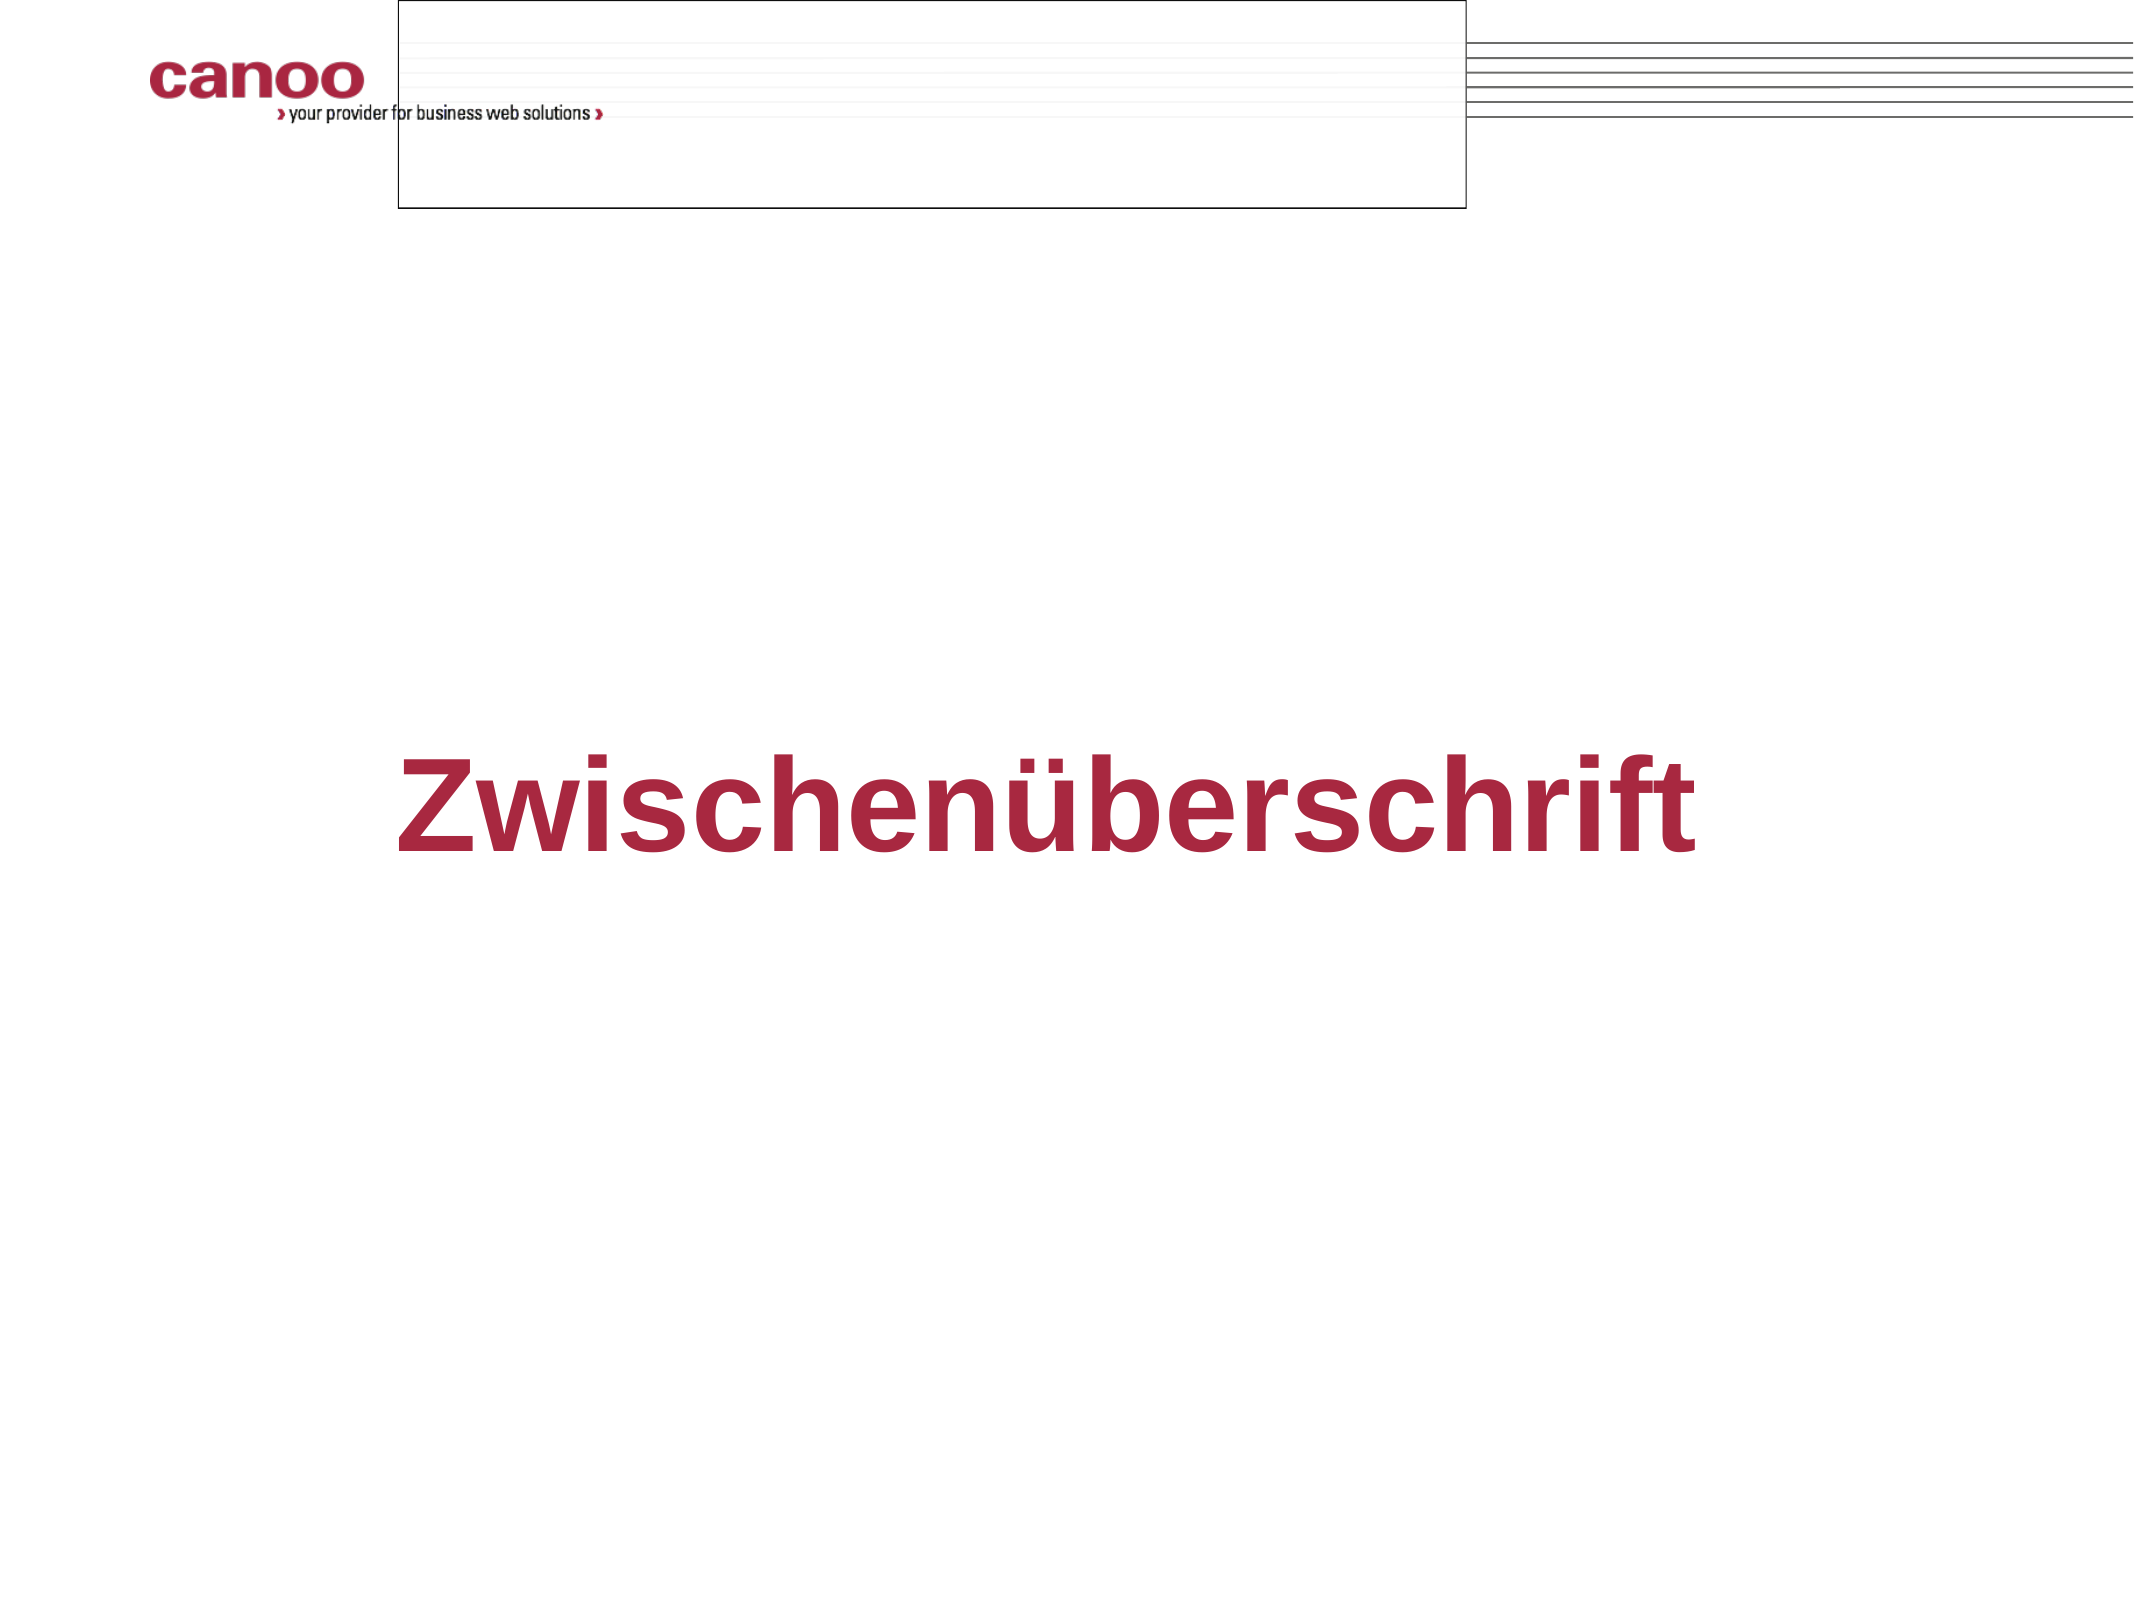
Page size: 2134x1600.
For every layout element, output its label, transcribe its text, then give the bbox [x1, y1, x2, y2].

picture [150, 60, 605, 128]
text_box Zwischenüberschrift [102, 697, 1991, 900]
